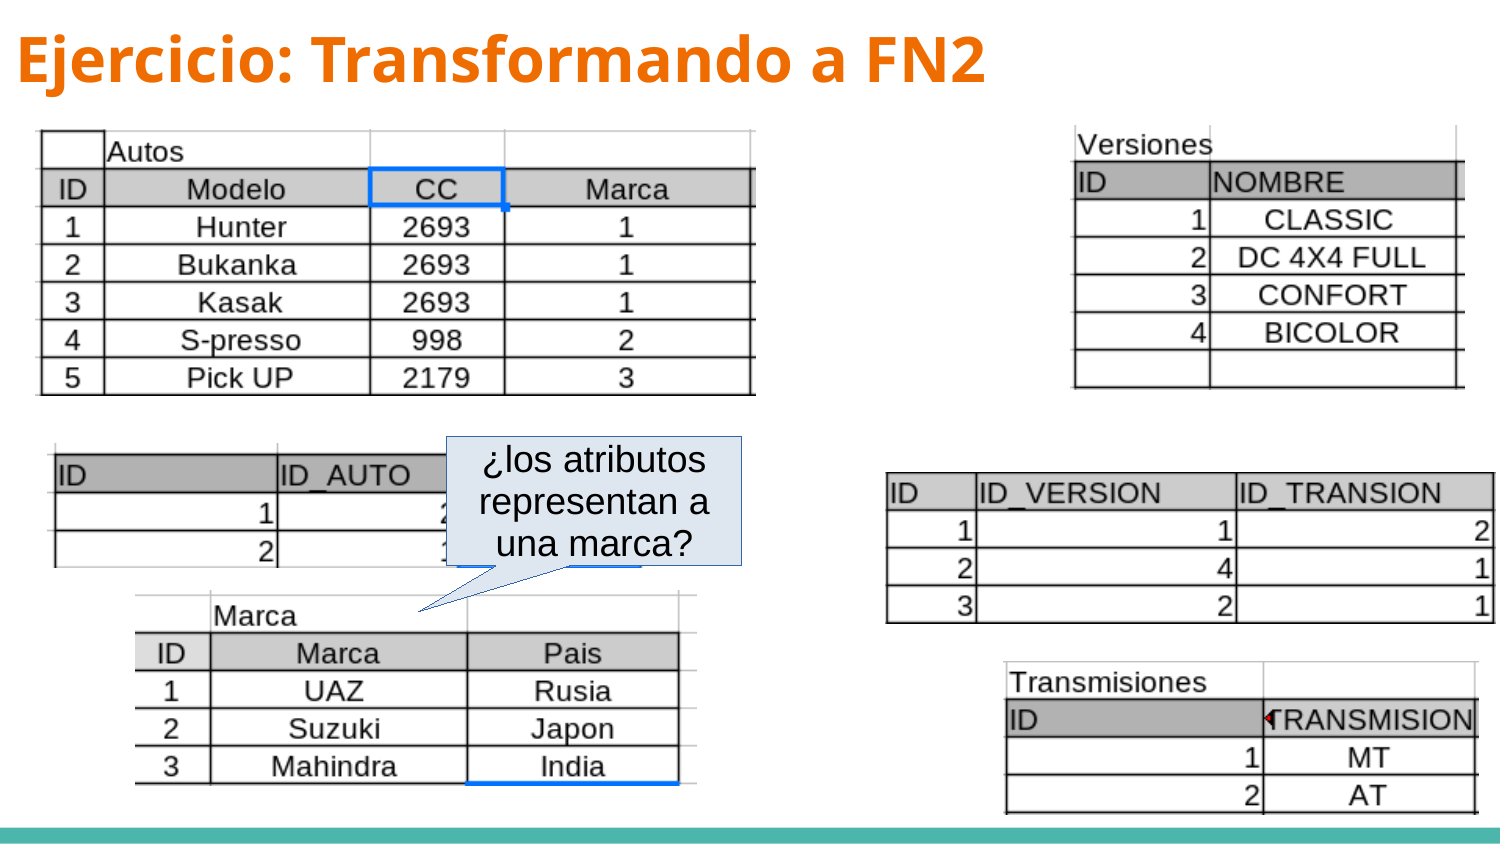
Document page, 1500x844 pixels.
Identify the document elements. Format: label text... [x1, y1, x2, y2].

picture [885, 472, 1496, 624]
text_box ¿los atributos representan a una marca? [418, 436, 742, 612]
picture [135, 590, 697, 786]
picture [47, 443, 493, 568]
picture [1070, 125, 1465, 390]
picture [1003, 661, 1479, 815]
picture [35, 129, 756, 396]
title Ejercicio: Transformando a FN2 [0, 0, 1398, 116]
